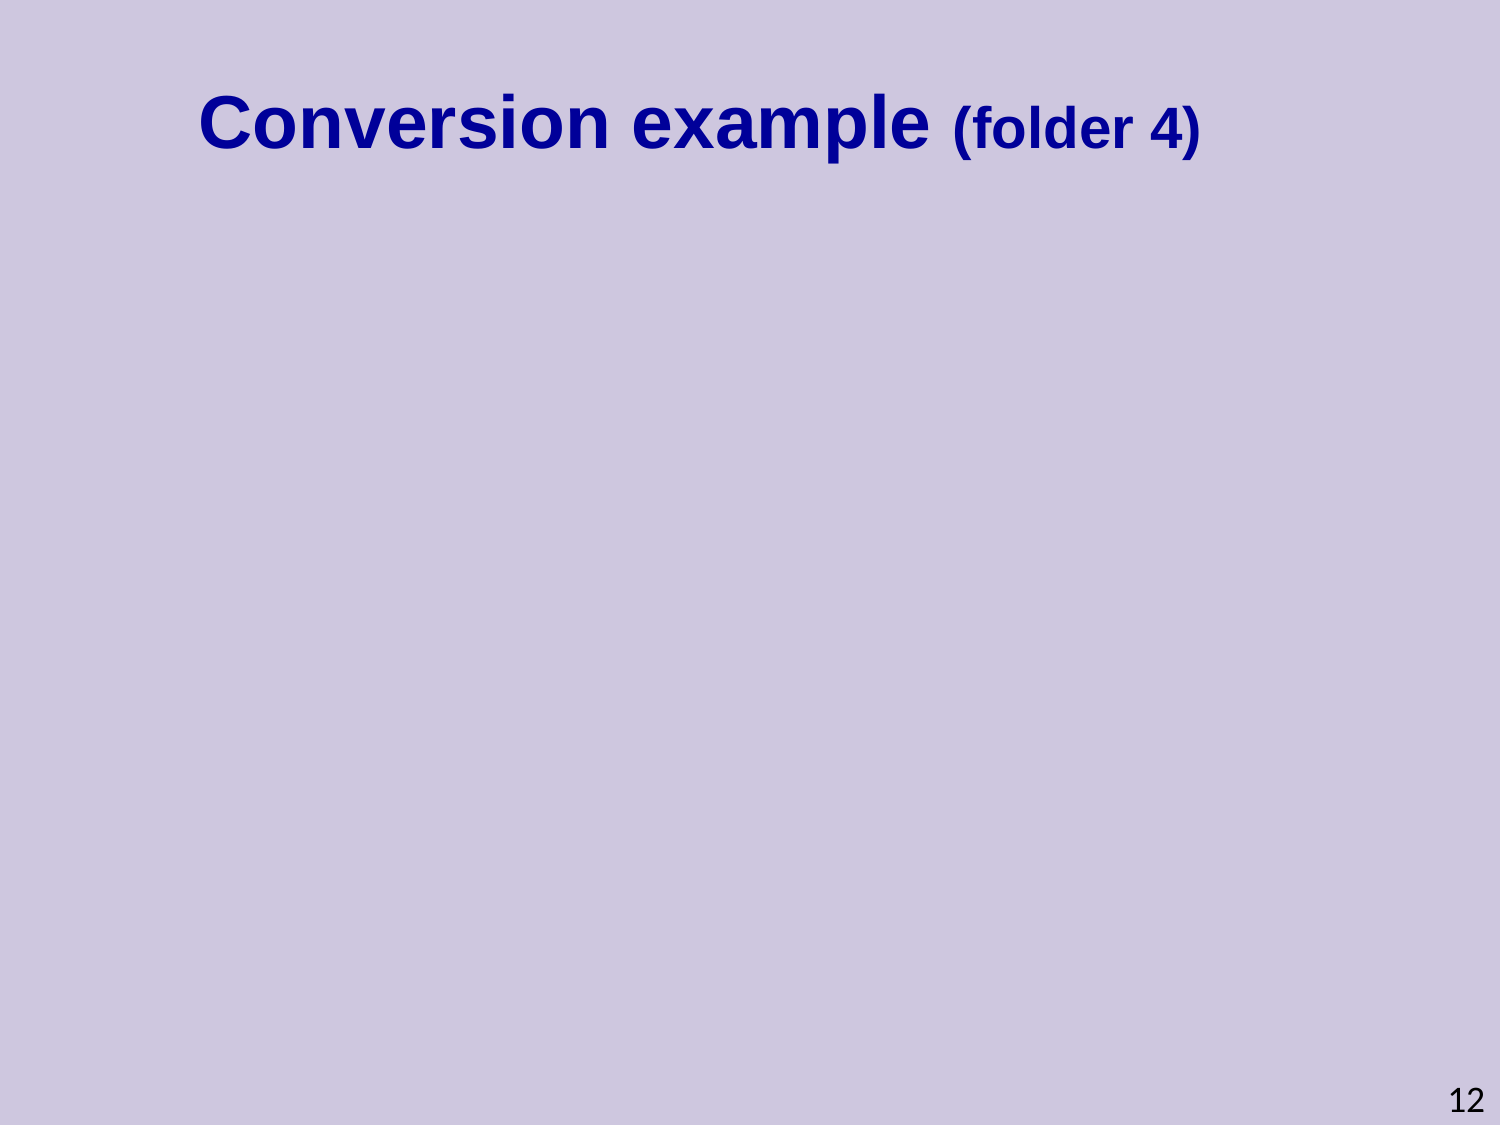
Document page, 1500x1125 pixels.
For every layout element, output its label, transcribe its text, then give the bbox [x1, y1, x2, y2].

title Conversion example (folder 4) [198, 32, 1468, 206]
text_box <number> [1428, 1069, 1500, 1125]
